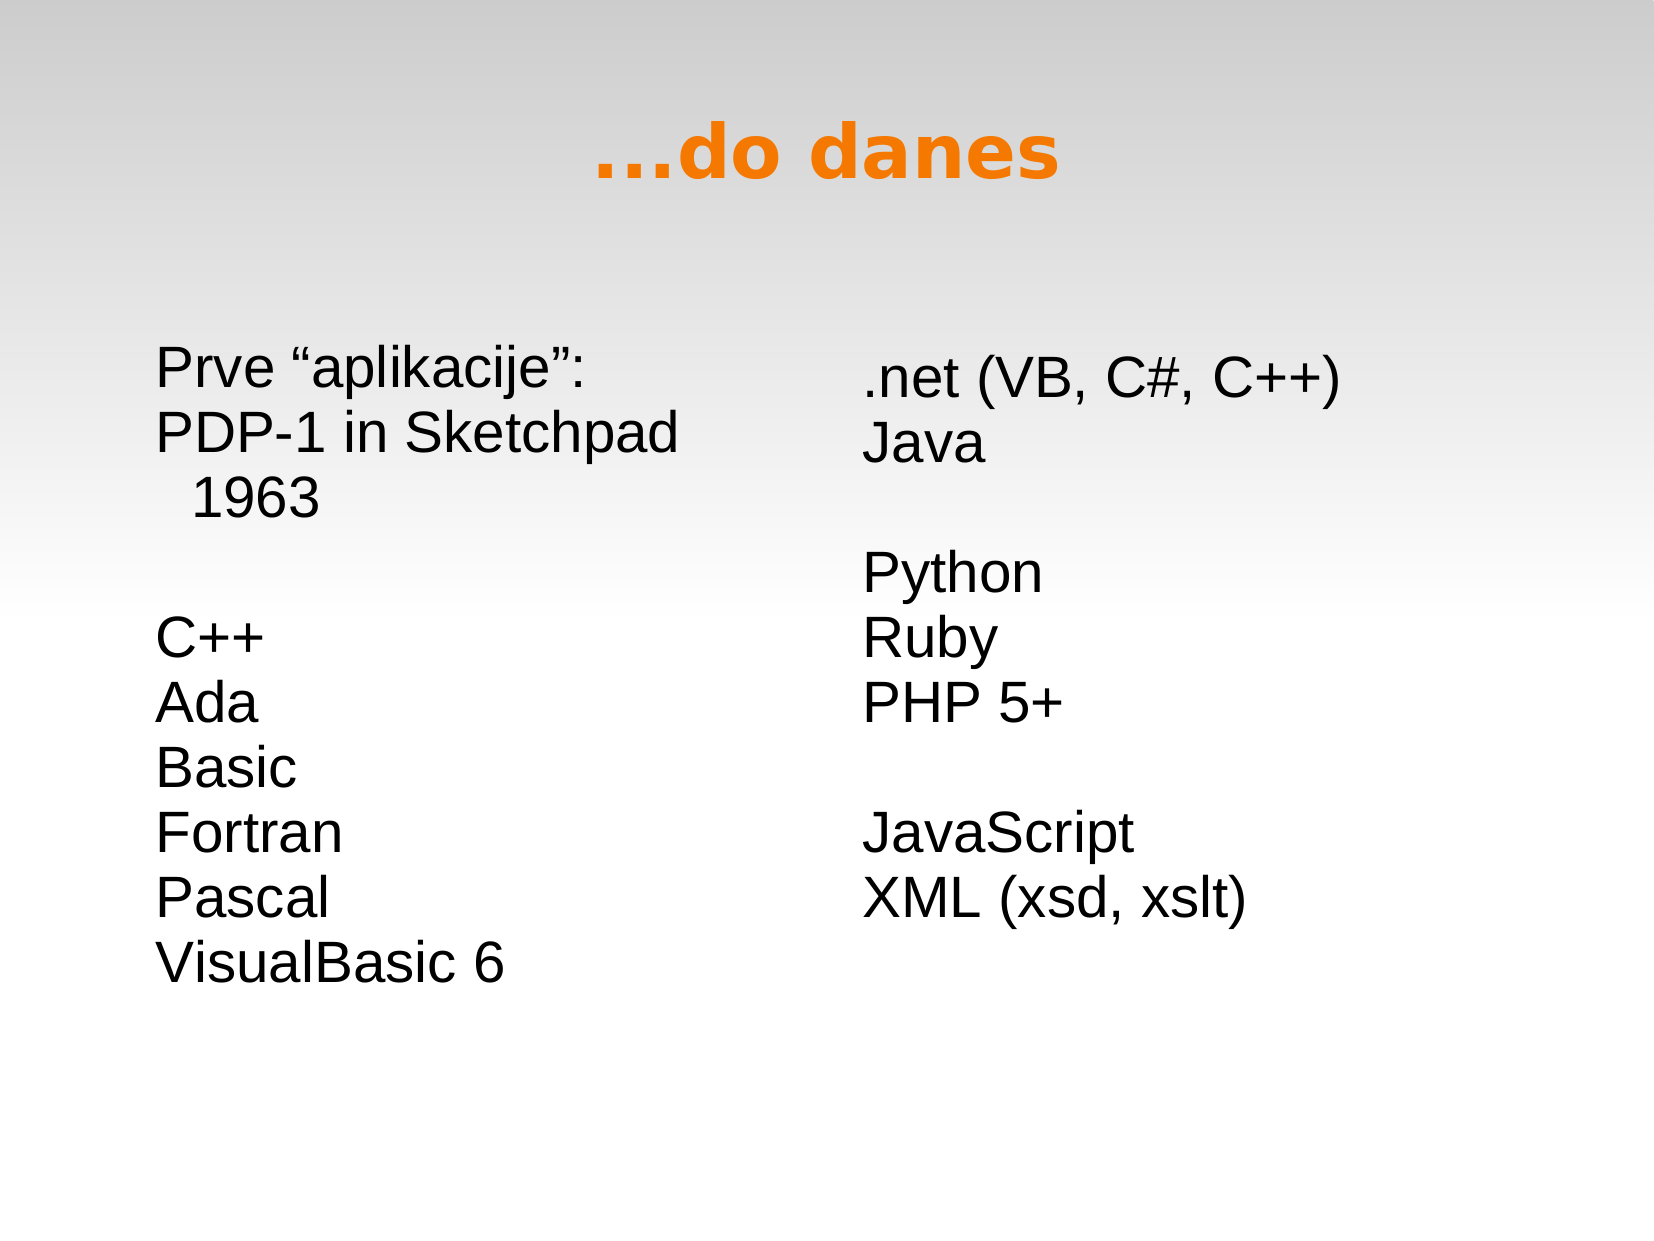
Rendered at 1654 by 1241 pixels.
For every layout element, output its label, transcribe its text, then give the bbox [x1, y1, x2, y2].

title ...do danes [82, 56, 1571, 250]
subtitle Prve “aplikacije”: PDP-1 in Sketchpad 1963 C++ Ada Basic Fortran Pascal VisualBasic 6 [120, 292, 826, 1112]
text_box .net (VB, C#, C++) Java Python Ruby PHP 5+ JavaScript XML (xsd, xslt) [862, 225, 1538, 1051]
